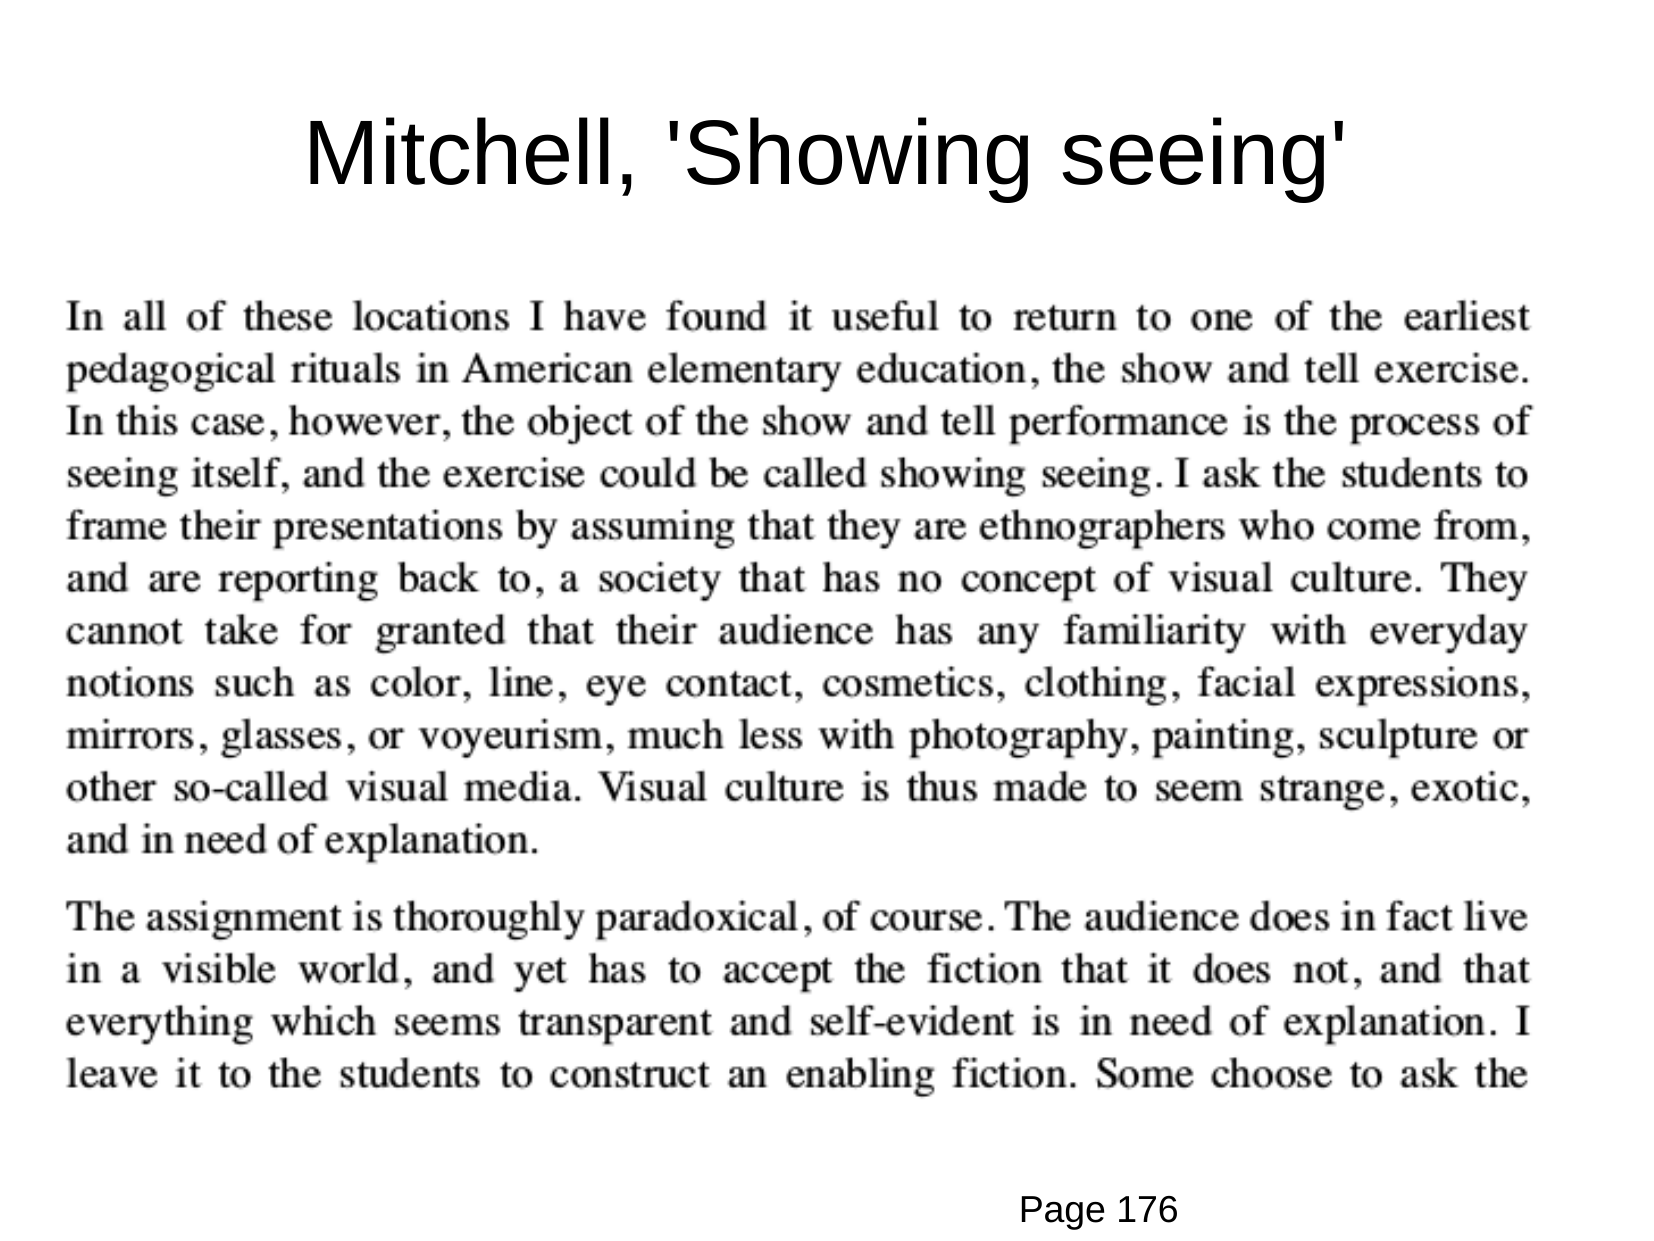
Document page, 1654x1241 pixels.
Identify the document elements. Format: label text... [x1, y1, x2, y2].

text_box Page 176 [1003, 1181, 1217, 1238]
title Mitchell, 'Showing seeing' [82, 49, 1571, 257]
picture [0, 283, 1630, 1123]
